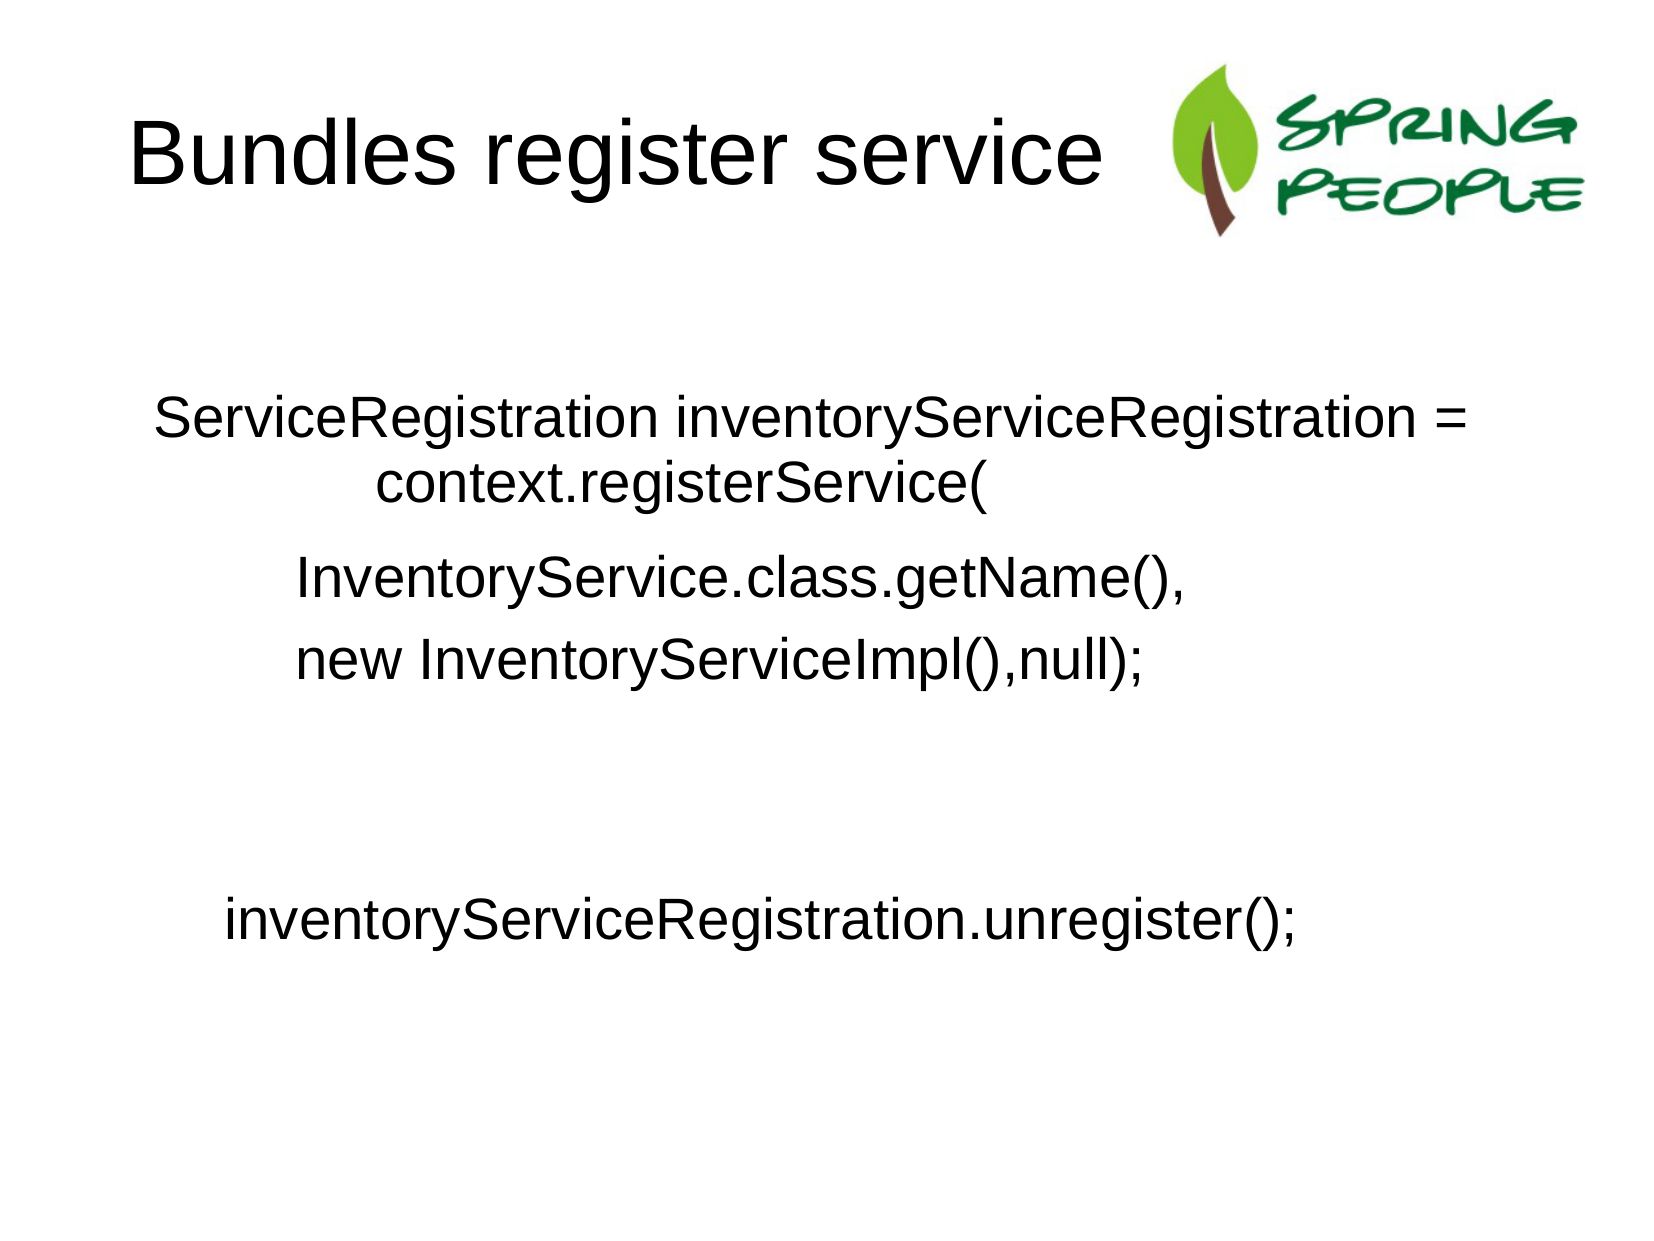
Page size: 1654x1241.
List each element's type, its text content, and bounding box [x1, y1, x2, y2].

list ServiceRegistration inventoryServiceRegistration = context.registerService( InventoryService.class.getName(), new InventoryServiceImpl(),null); inventoryServiceRegistration.unregister(); [82, 290, 1571, 1109]
picture [1171, 60, 1585, 238]
title Bundles register service [82, 49, 1152, 257]
